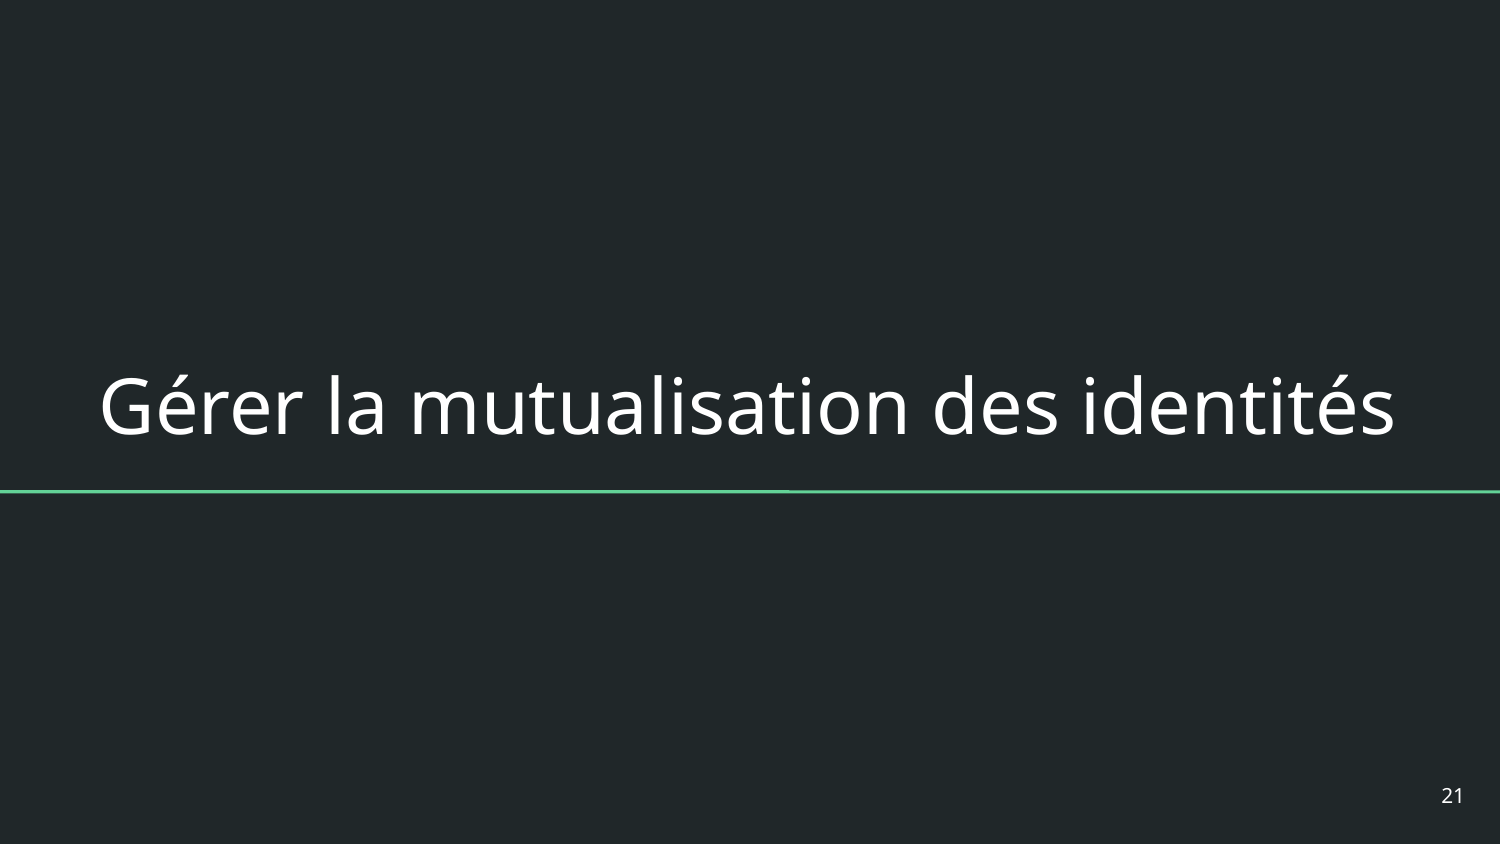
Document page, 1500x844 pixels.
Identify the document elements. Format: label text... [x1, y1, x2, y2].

slide_number <numéro> [1389, 764, 1480, 830]
title Gérer la mutualisation des identités [83, 337, 1417, 466]
